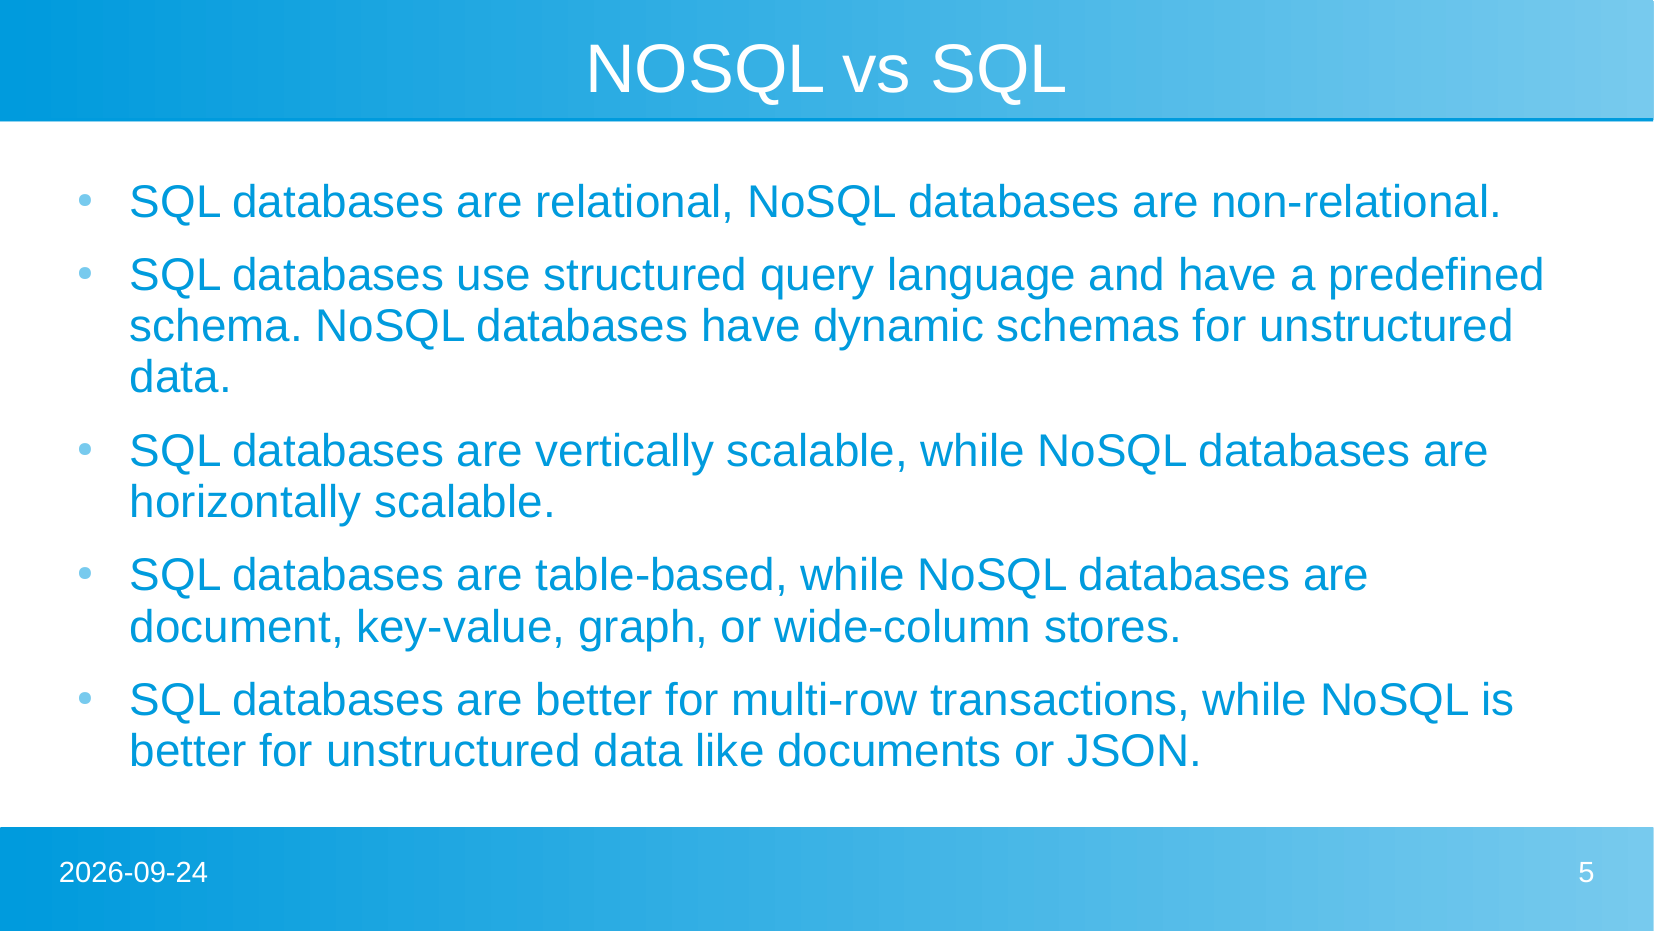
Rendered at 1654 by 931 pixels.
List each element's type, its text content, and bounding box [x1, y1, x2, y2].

title NOSQL vs SQL [59, 29, 1595, 108]
list SQL databases are relational, NoSQL databases are non-relational. SQL databases use structured query language and have a predefined schema. NoSQL databases have dynamic schemas for unstructured data. SQL databases are vertically scalable, while NoSQL databases are horizontally scalable. SQL databases are table-based, while NoSQL databases are document, key-value, graph, or wide-column stores. SQL databases are better for multi-row transactions, while NoSQL is better for unstructured data like documents or JSON. [59, 175, 1595, 767]
